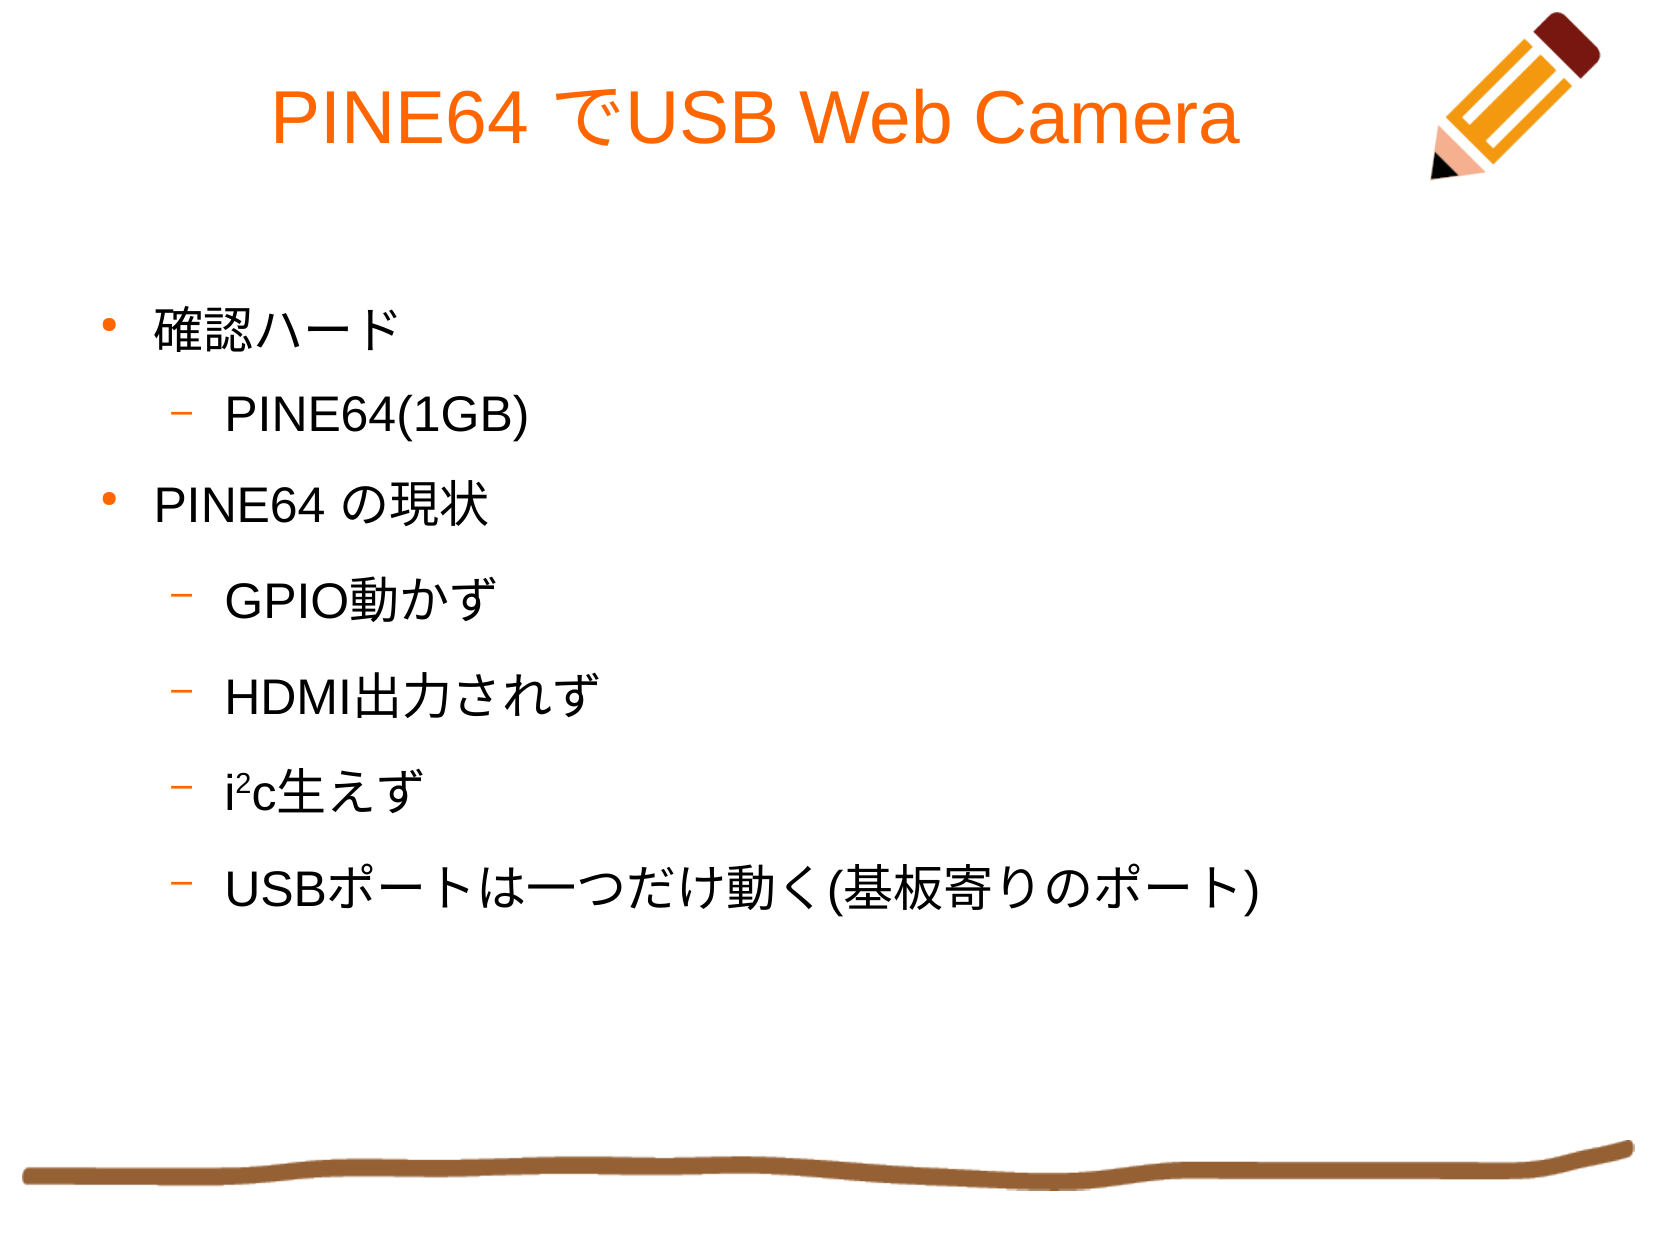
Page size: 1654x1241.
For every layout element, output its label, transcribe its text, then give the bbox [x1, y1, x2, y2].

picture [1430, 12, 1601, 181]
title PINE64 でUSB Web Camera [82, 49, 1430, 172]
list 確認ハード PINE64(1GB) PINE64 の現状 GPIO動かず HDMI出力されず i2c生えず USBポートは一つだけ動く(基板寄りのポート) [82, 290, 1595, 1122]
picture [22, 1140, 1635, 1191]
